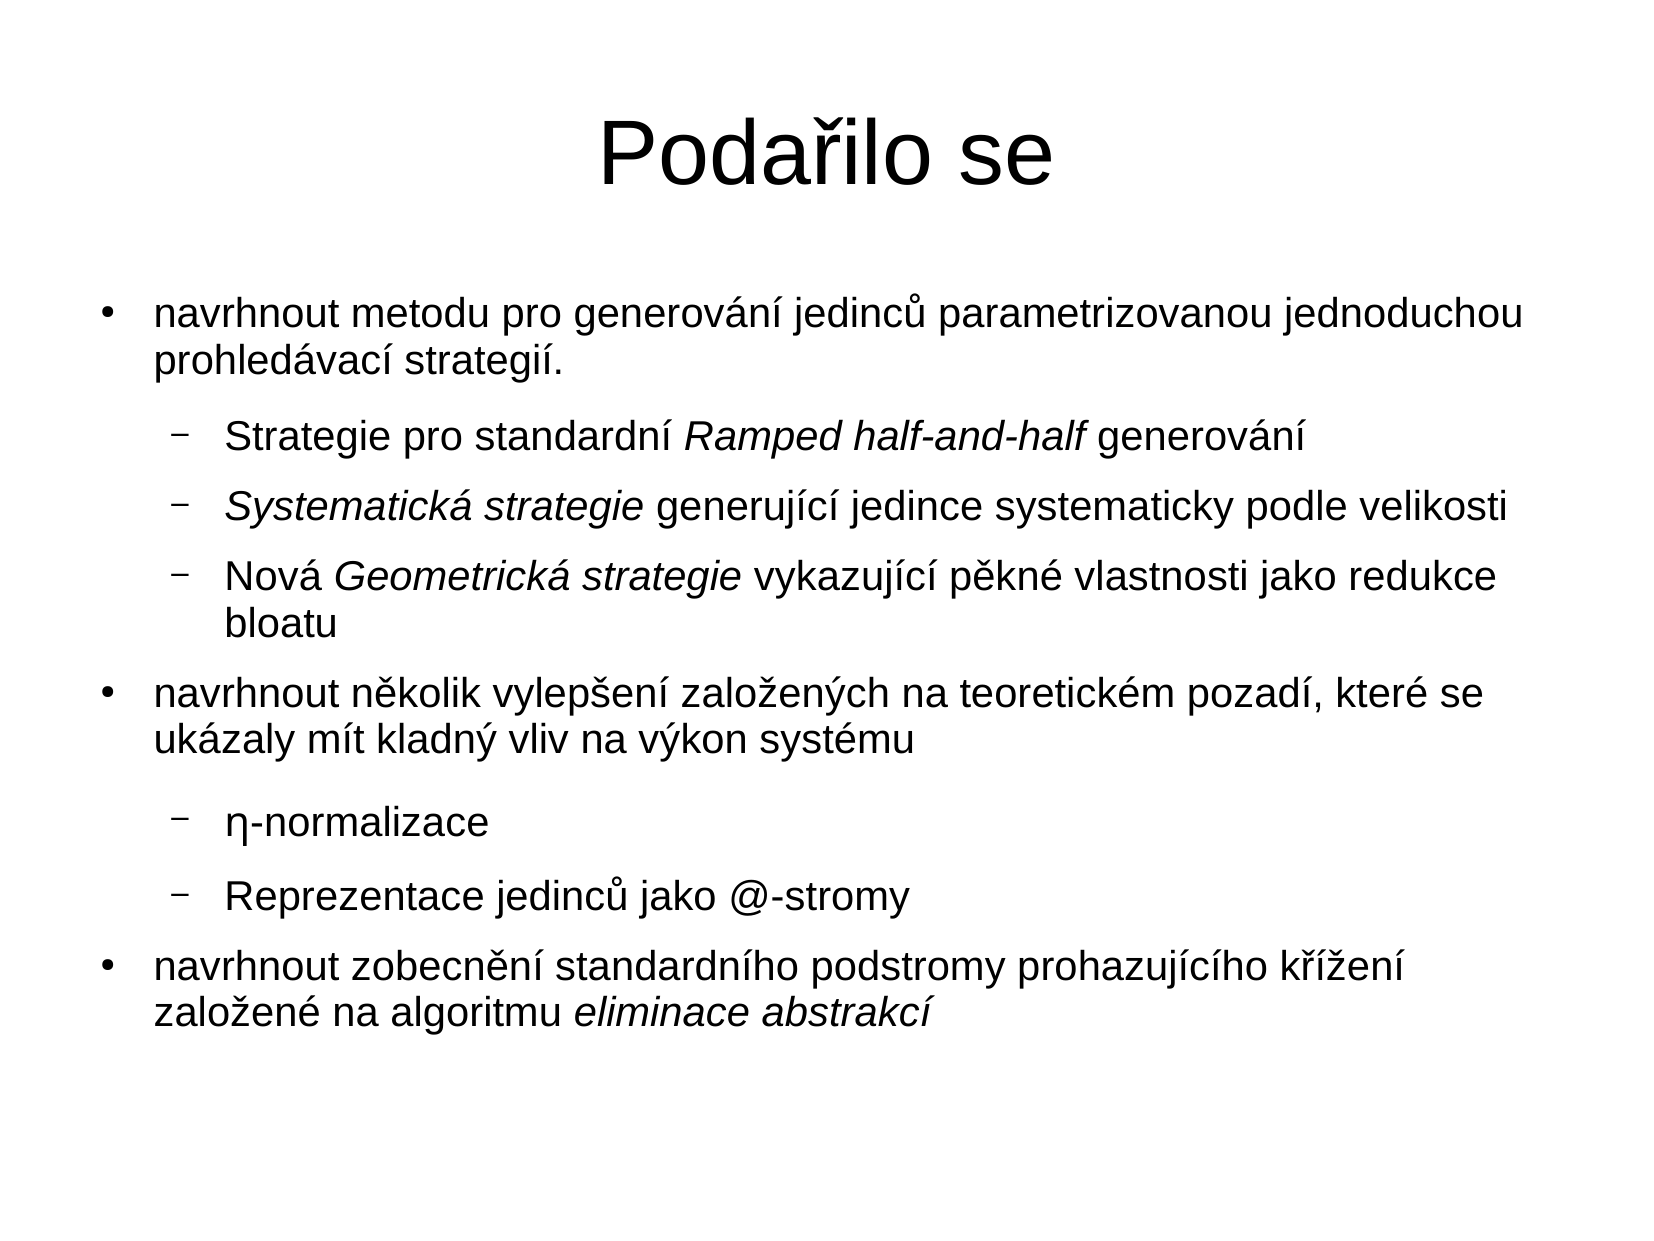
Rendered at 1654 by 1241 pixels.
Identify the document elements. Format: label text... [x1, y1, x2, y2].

list navrhnout metodu pro generování jedinců parametrizovanou jednoduchou prohledávací strategií. Strategie pro standardní Ramped half-and-half generování Systematická strategie generující jedince systematicky podle velikosti Nová Geometrická strategie vykazující pěkné vlastnosti jako redukce bloatu navrhnout několik vylepšení založených na teoretickém pozadí, které se ukázaly mít kladný vliv na výkon systému η-normalizace Reprezentace jedinců jako @-stromy navrhnout zobecnění standardního podstromy prohazujícího křížení založené na algoritmu eliminace abstrakcí [82, 290, 1538, 1156]
title Podařilo se [82, 49, 1571, 257]
